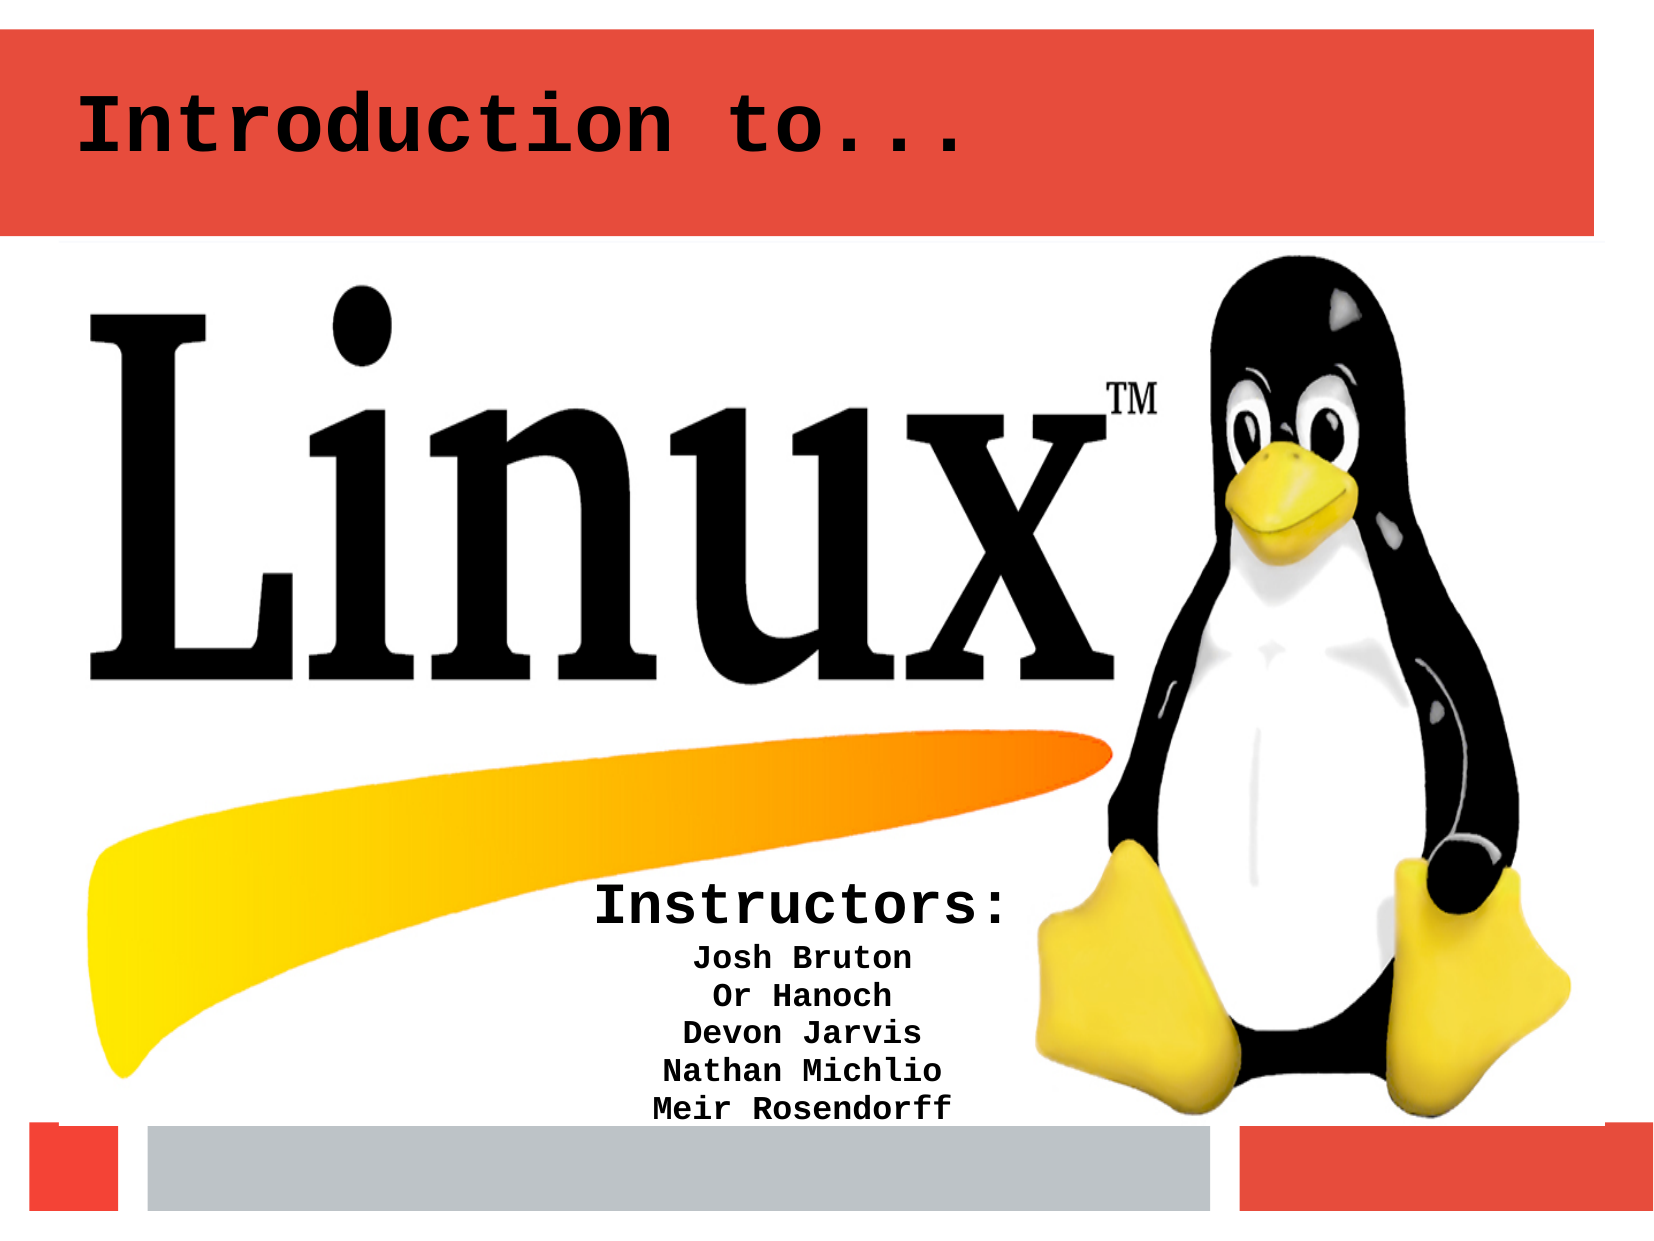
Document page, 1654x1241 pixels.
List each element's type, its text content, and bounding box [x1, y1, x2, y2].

text_box Instructors: Josh Bruton Or Hanoch Devon Jarvis Nathan Michlio Meir Rosendorff [570, 867, 1036, 1137]
picture [58, 240, 1606, 1126]
text_box Introduction to... [60, 75, 1066, 213]
